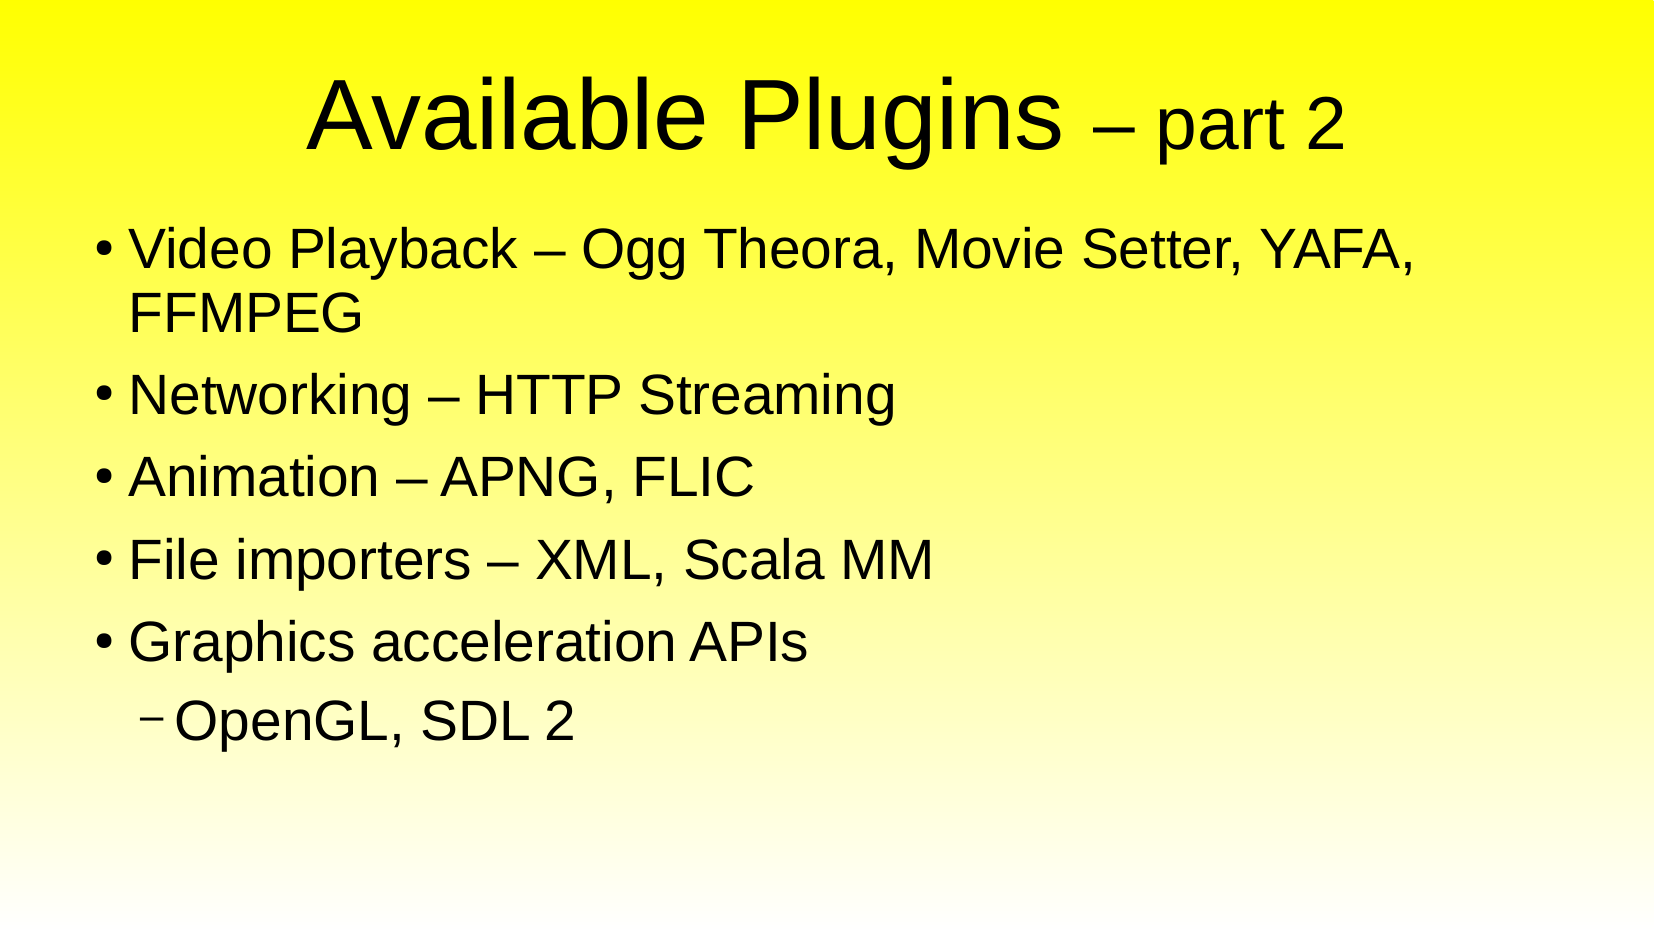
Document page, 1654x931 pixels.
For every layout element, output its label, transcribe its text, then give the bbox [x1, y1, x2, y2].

title Available Plugins – part 2 [82, 37, 1571, 193]
list Video Playback – Ogg Theora, Movie Setter, YAFA, FFMPEG Networking – HTTP Streaming Animation – APNG, FLIC File importers – XML, Scala MM Graphics acceleration APIs OpenGL, SDL 2 [82, 217, 1571, 757]
